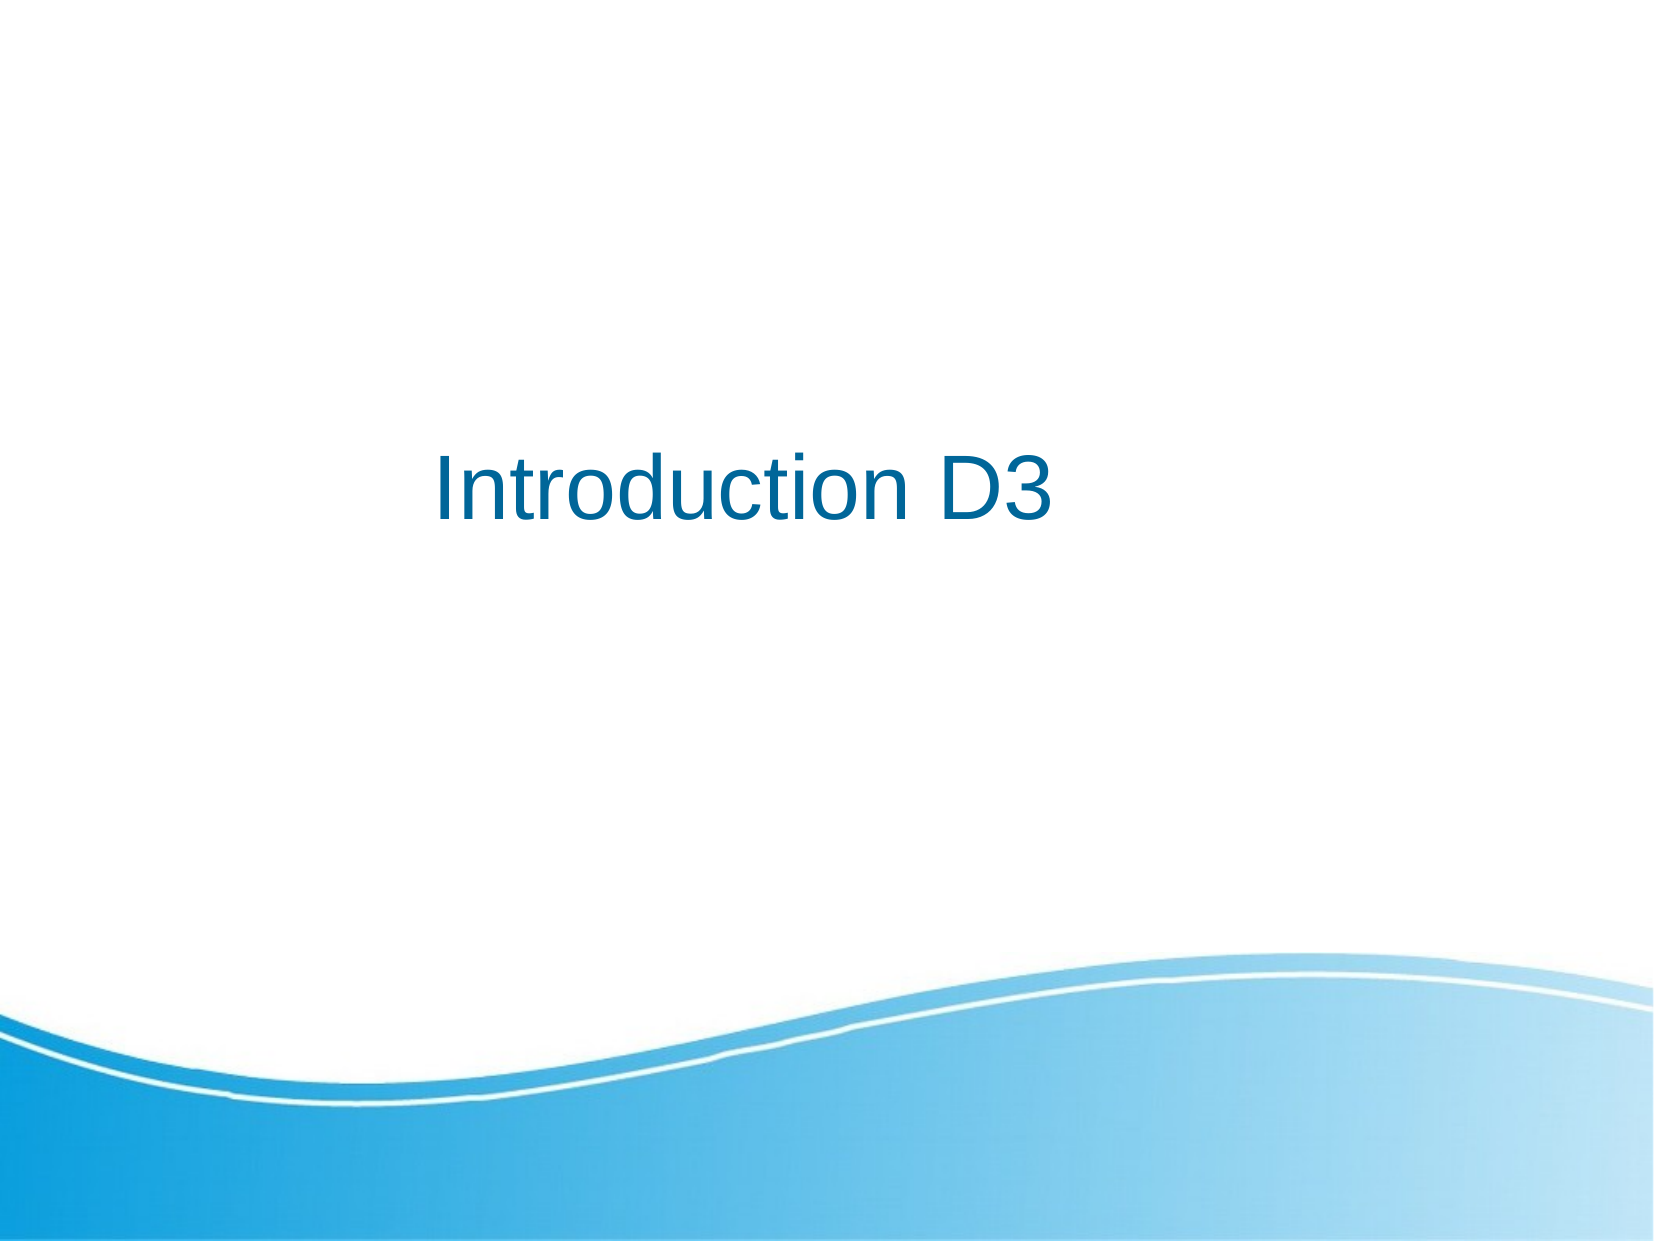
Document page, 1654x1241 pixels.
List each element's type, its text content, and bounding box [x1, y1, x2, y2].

picture [0, 952, 1654, 1241]
title Introduction D3 [0, 384, 1489, 592]
